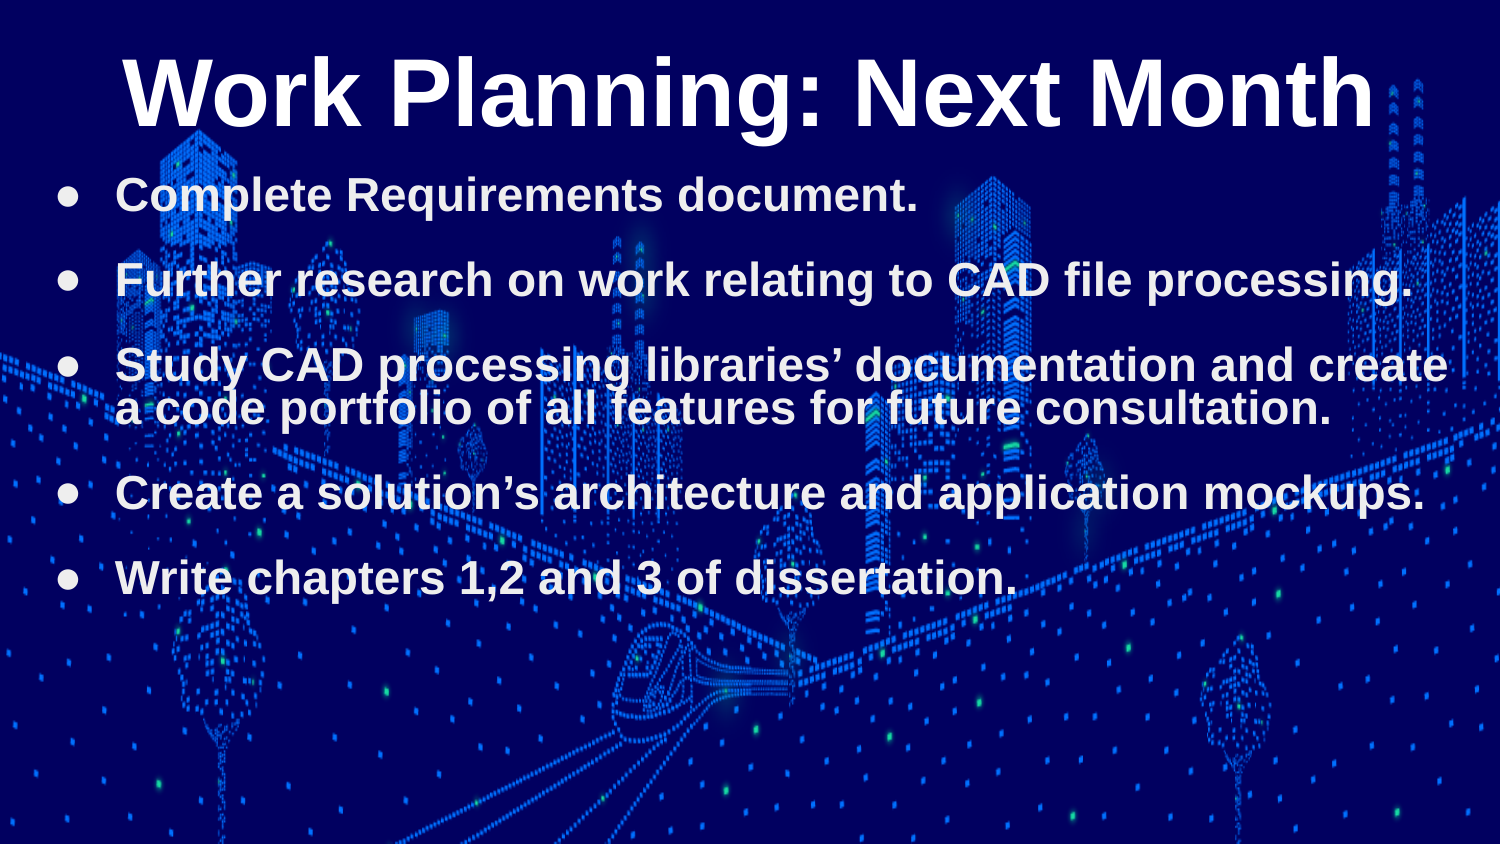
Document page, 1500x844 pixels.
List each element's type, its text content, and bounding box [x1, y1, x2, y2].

picture [0, 0, 1500, 844]
subtitle Complete Requirements document. Further research on work relating to CAD file processing. Study CAD processing libraries’ documentation and create a code portfolio of all features for future consultation. Create a solution’s architecture and application mockups. Write chapters 1,2 and 3 of dissertation. [24, 162, 1479, 825]
title Work Planning: Next Month [51, 0, 1449, 162]
